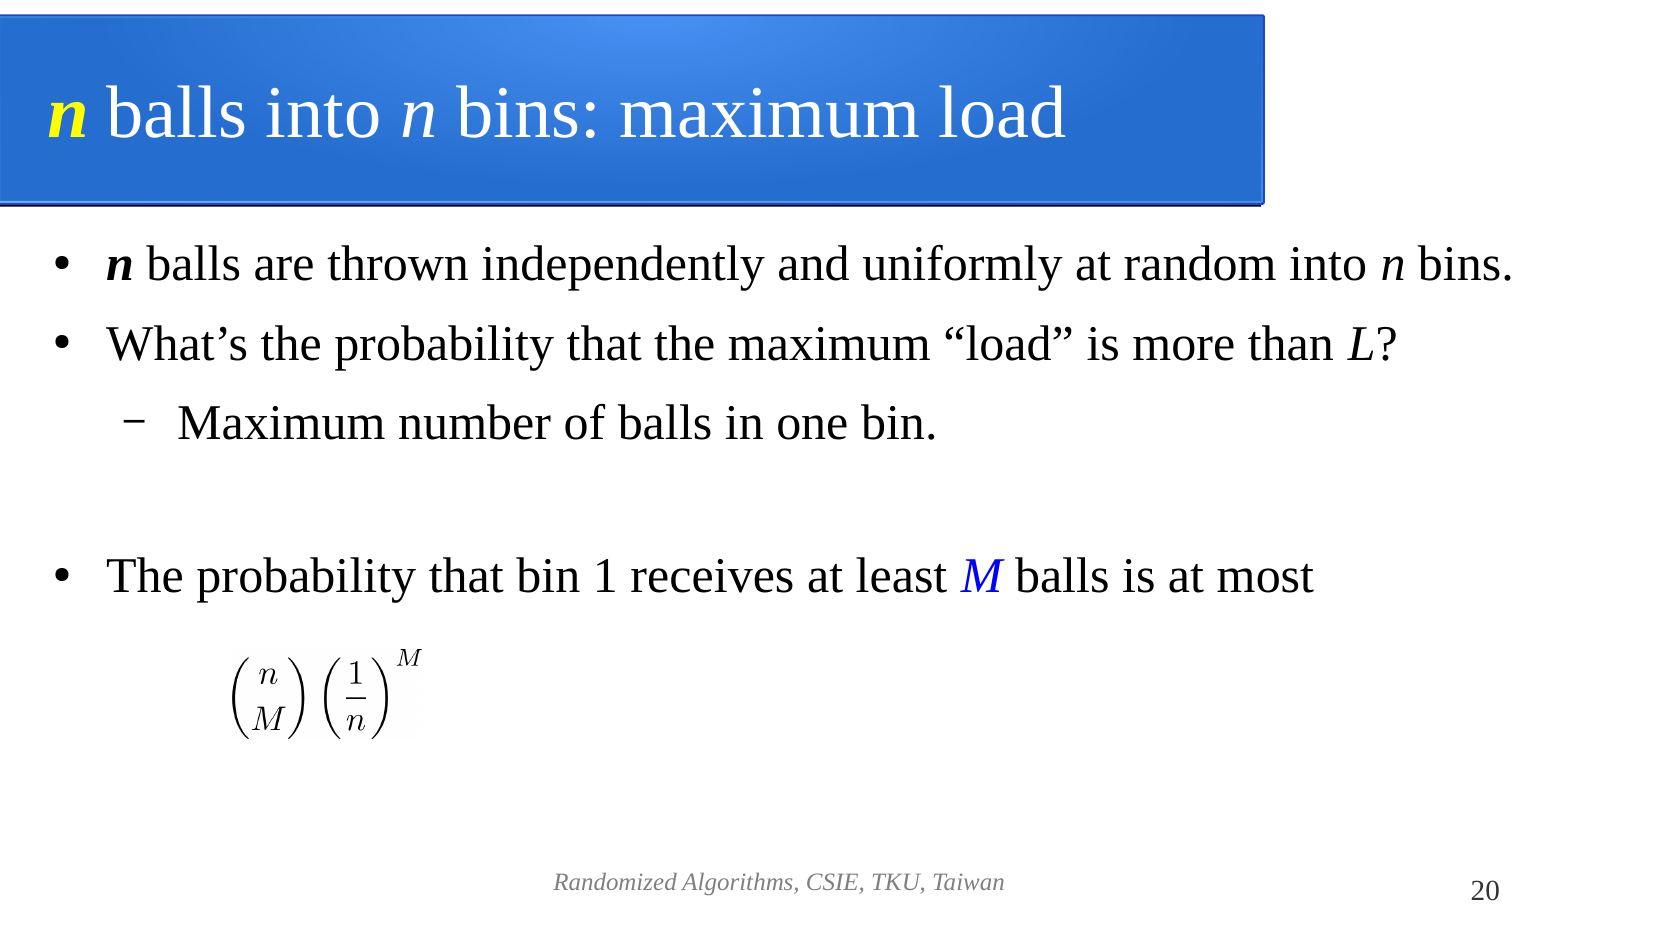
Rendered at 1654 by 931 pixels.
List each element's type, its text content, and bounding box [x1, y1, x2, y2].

title n balls into n bins: maximum load [47, 35, 1199, 189]
picture [232, 649, 422, 739]
list n balls are thrown independently and uniformly at random into n bins. What’s the probability that the maximum “load” is more than L? Maximum number of balls in one bin. The probability that bin 1 receives at least M balls is at most [35, 236, 1524, 776]
